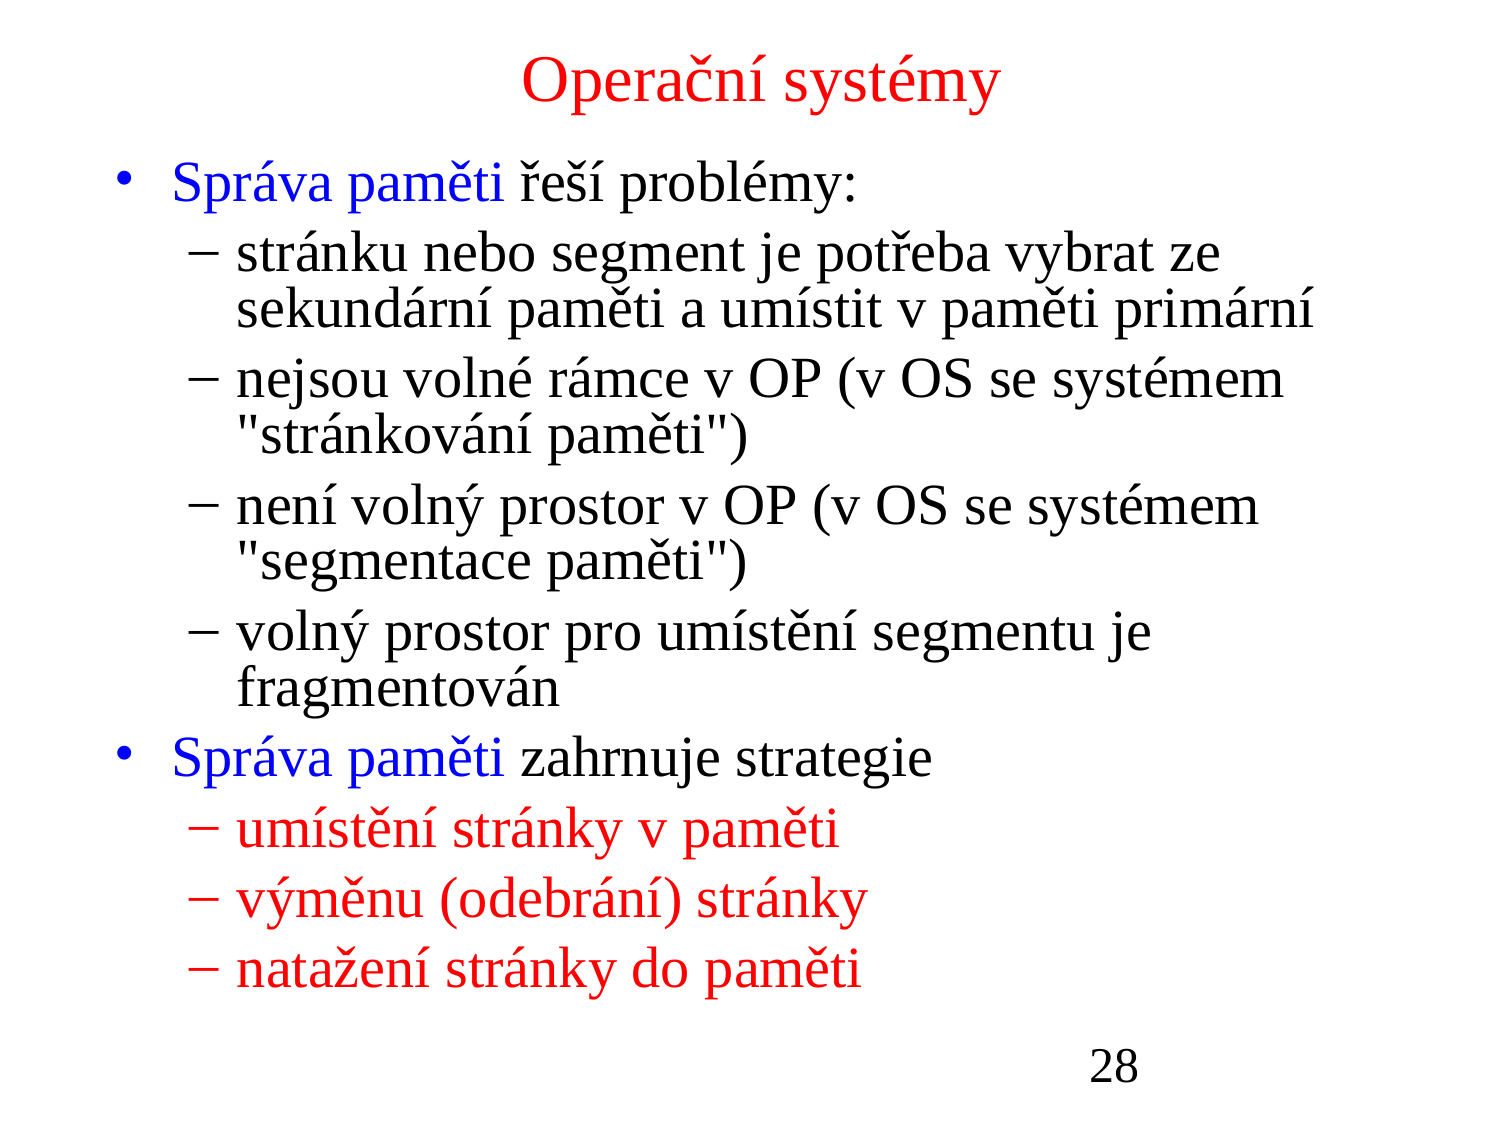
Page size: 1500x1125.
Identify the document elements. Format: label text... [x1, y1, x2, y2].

title Operační systémy [125, 0, 1401, 151]
list Správa paměti řeší problémy: stránku nebo segment je potřeba vybrat ze sekundární paměti a umístit v paměti primární nejsou volné rámce v OP (v OS se systémem "stránkování paměti") není volný prostor v OP (v OS se systémem "segmentace paměti") volný prostor pro umístění segmentu je fragmentován Správa paměti zahrnuje strategie umístění stránky v paměti výměnu (odebrání) stránky natažení stránky do paměti [100, 148, 1388, 1023]
